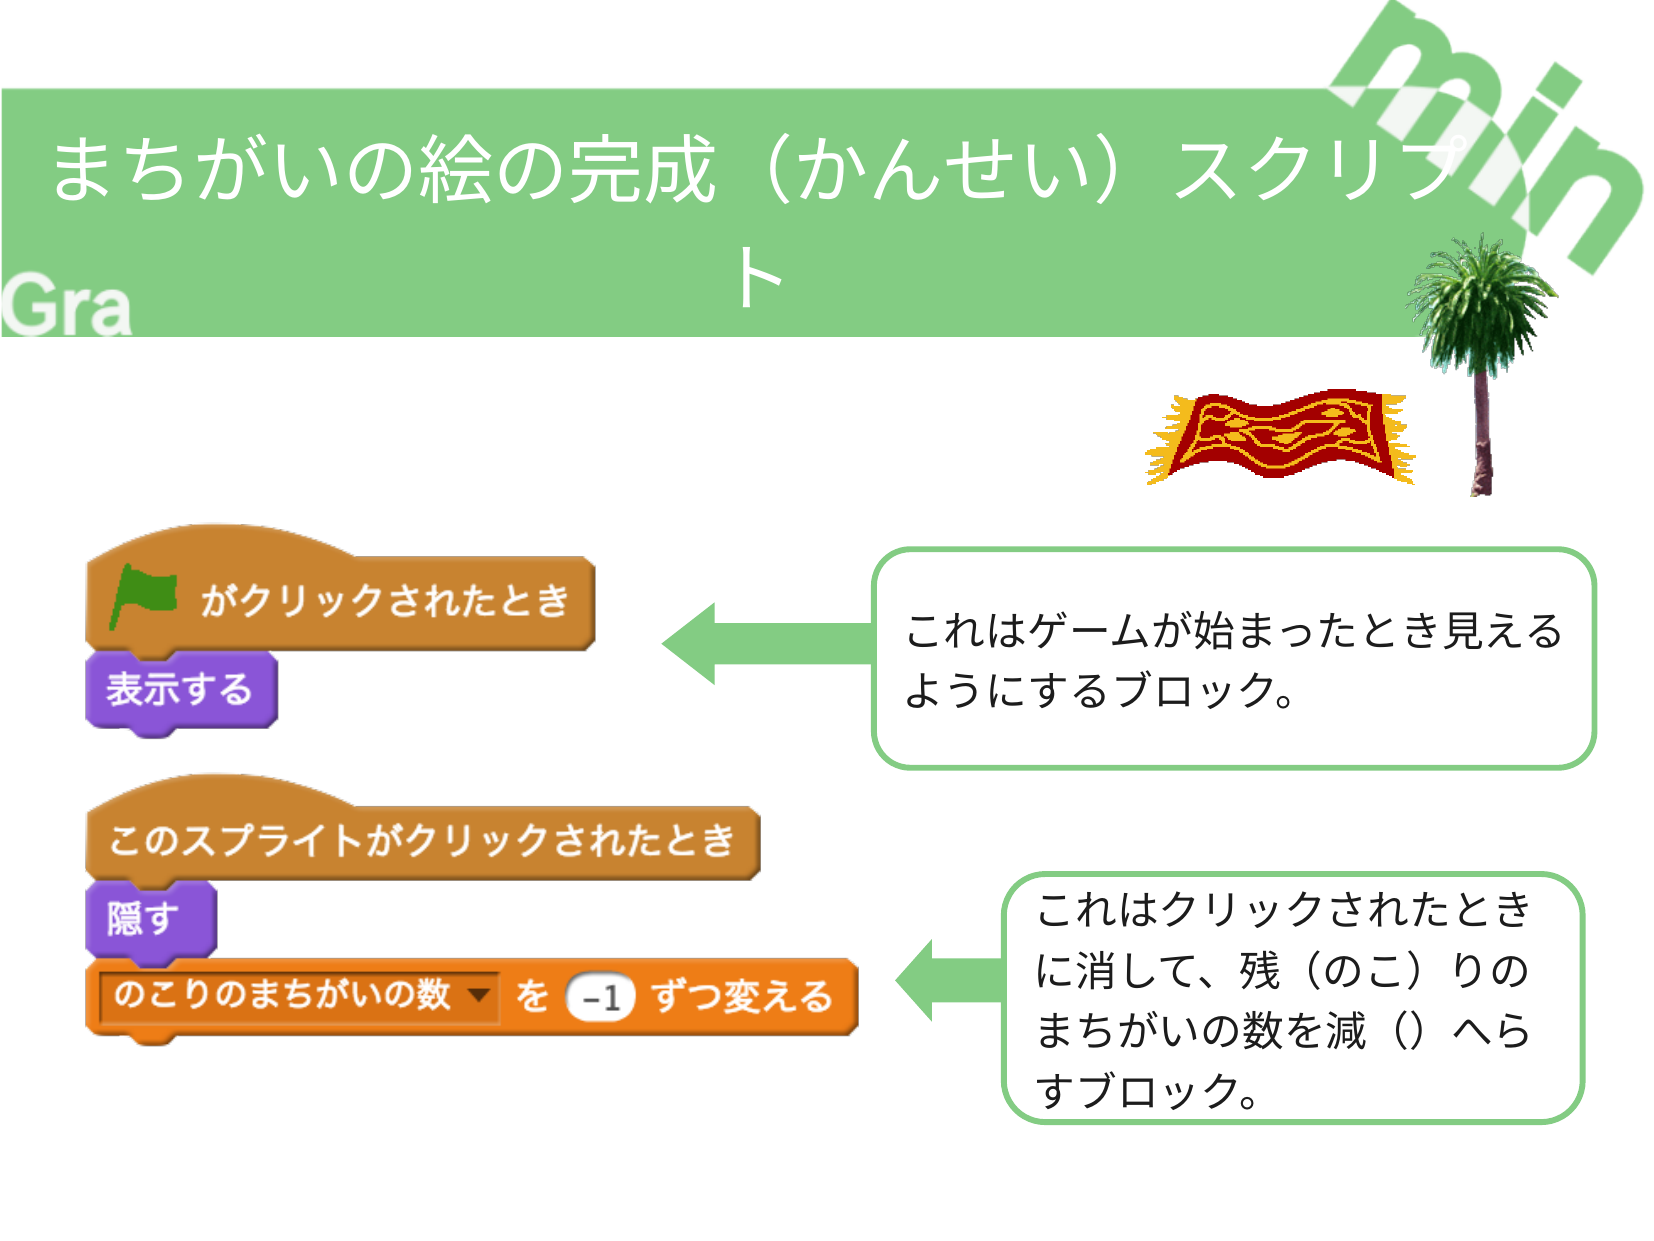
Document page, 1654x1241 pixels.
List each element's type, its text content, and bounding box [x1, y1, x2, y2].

text_box これはゲームが始まったとき見えるようにするブロック。 [896, 549, 1595, 768]
text_box これはクリックされたときに消して、残（のこ）りのまちがいの数を減（）へらすブロック。 [1003, 874, 1583, 1123]
picture [1, 0, 1654, 497]
text_box [896, 939, 1004, 1022]
title まちがいの絵の完成（かんせい）スクリプト [11, 147, 1501, 290]
picture [59, 496, 896, 1097]
